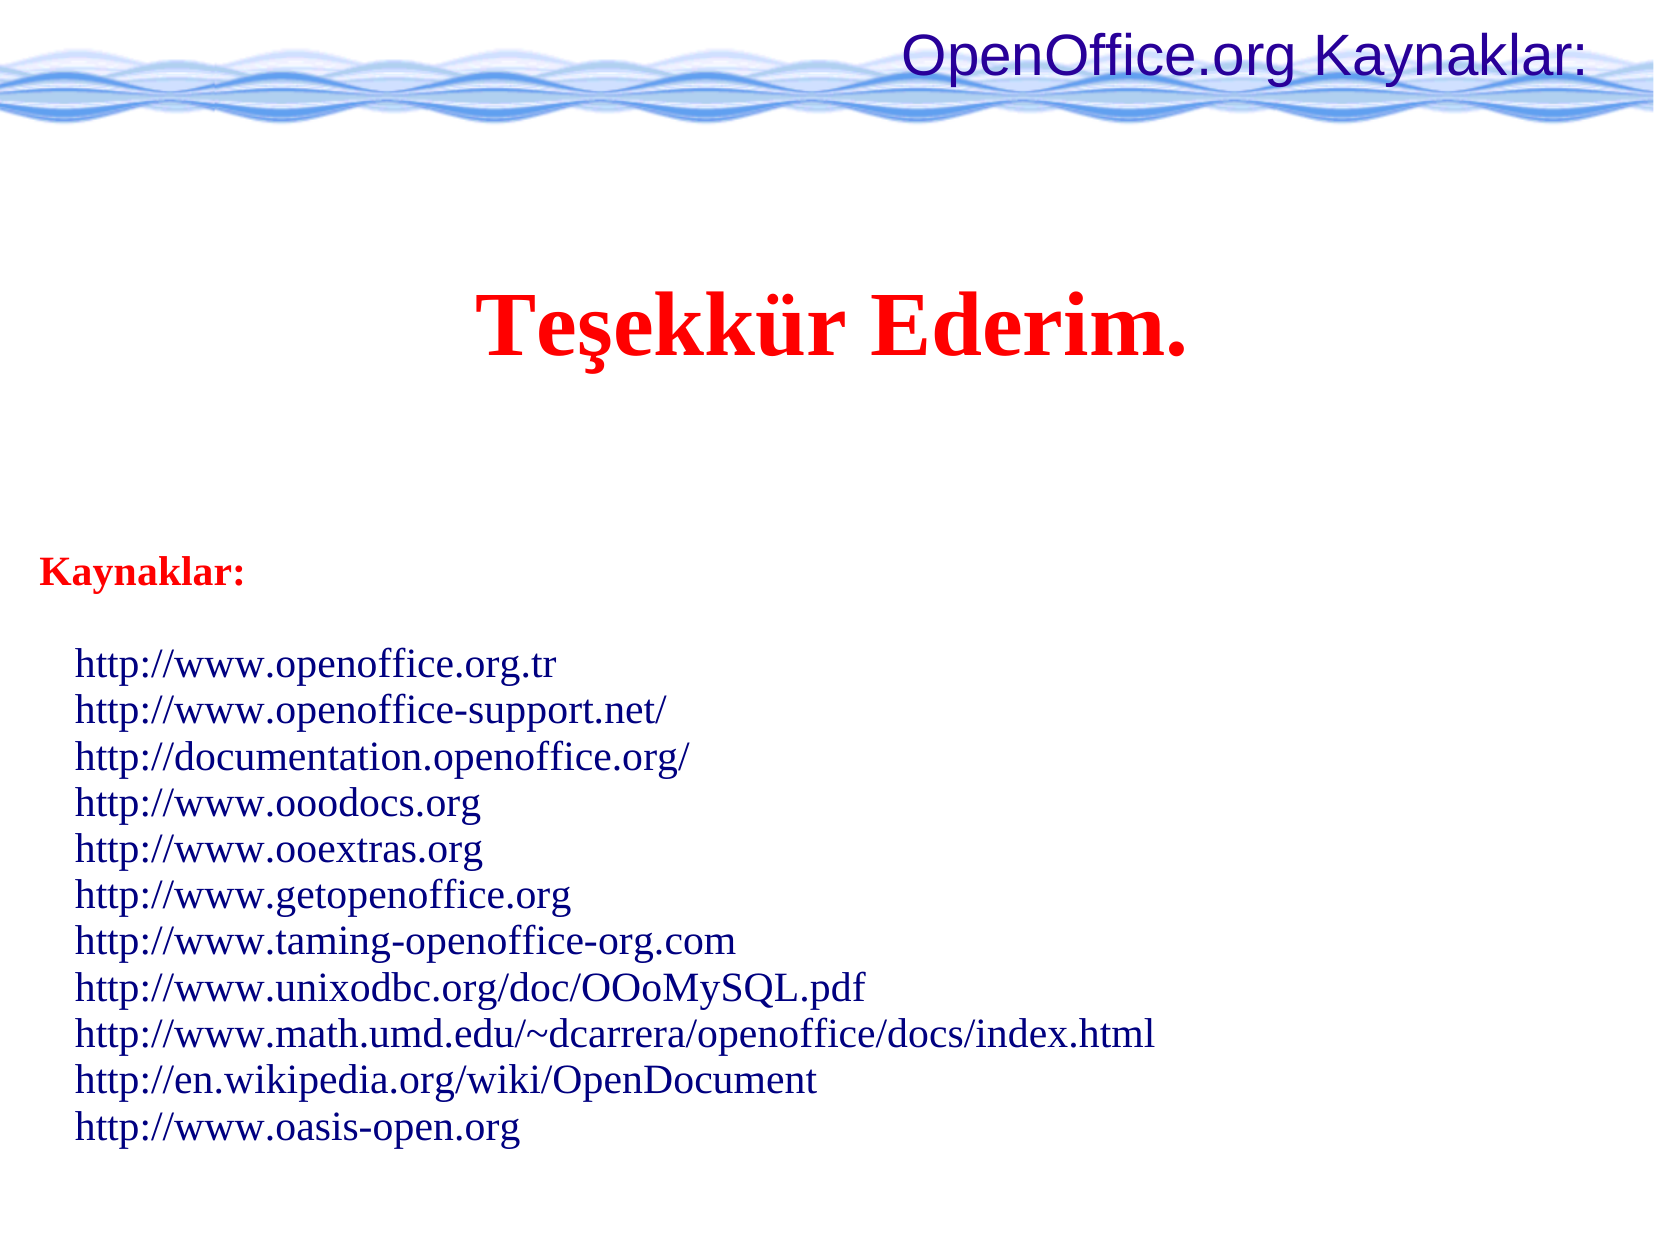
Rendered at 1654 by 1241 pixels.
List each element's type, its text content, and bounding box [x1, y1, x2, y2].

text_box Teşekkür Ederim. Kaynaklar: http://www.openoffice.org.tr http://www.openoffice-support.net/ http://documentation.openoffice.org/ http://www.ooodocs.org http://www.ooextras.org http://www.getopenoffice.org http://www.taming-openoffice-org.com http://www.unixodbc.org/doc/OOoMySQL.pdf http://www.math.umd.edu/~dcarrera/openoffice/docs/index.html http://en.wikipedia.org/wiki/OpenDocument http://www.oasis-open.org [24, 165, 1641, 1172]
text_box OpenOffice.org Kaynaklar: [587, 15, 1654, 96]
picture [0, 41, 1654, 130]
